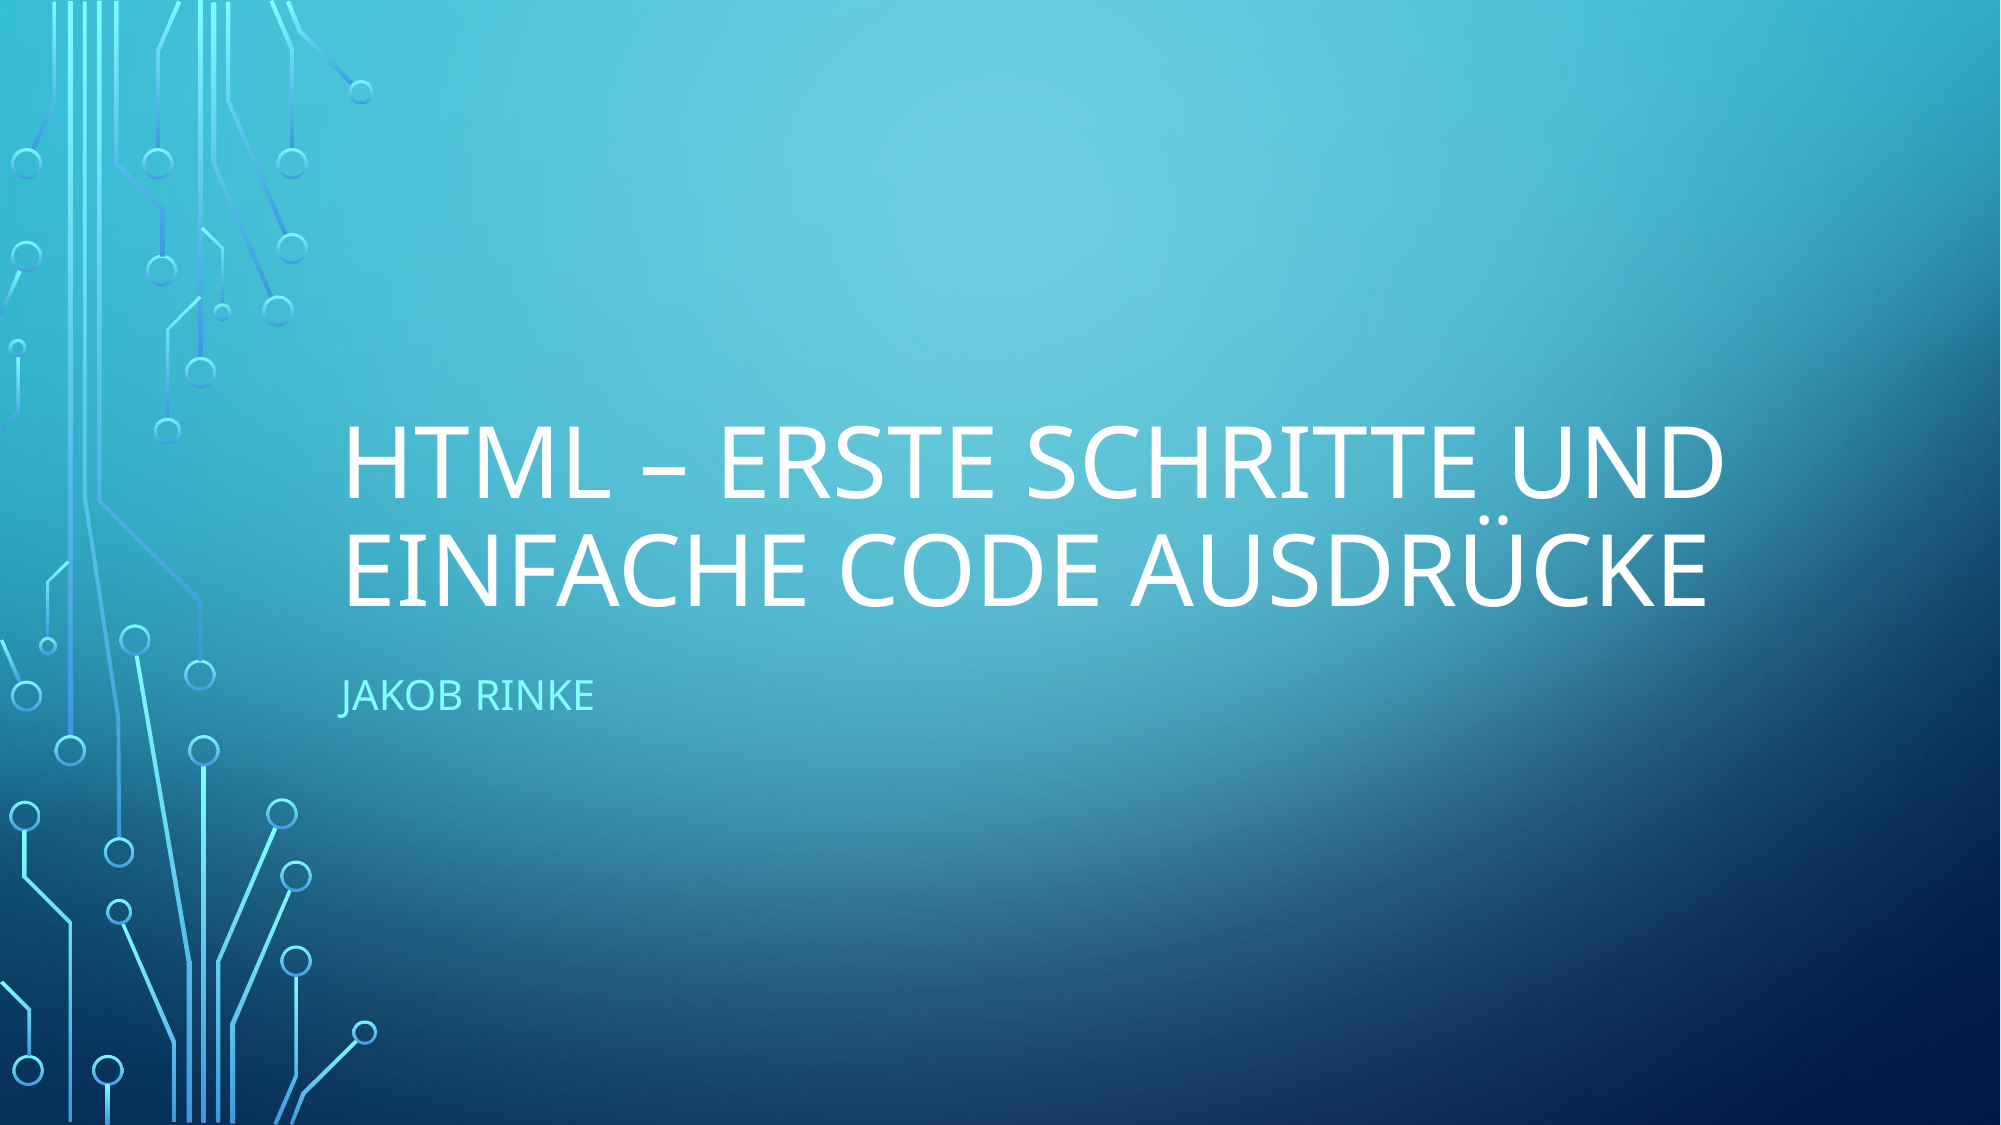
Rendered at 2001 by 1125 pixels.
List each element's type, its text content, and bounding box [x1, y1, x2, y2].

subtitle Jakob Rinke [325, 650, 1768, 923]
title HtmL – Erste Schritte und einfache code ausdrücke [325, 244, 1768, 636]
